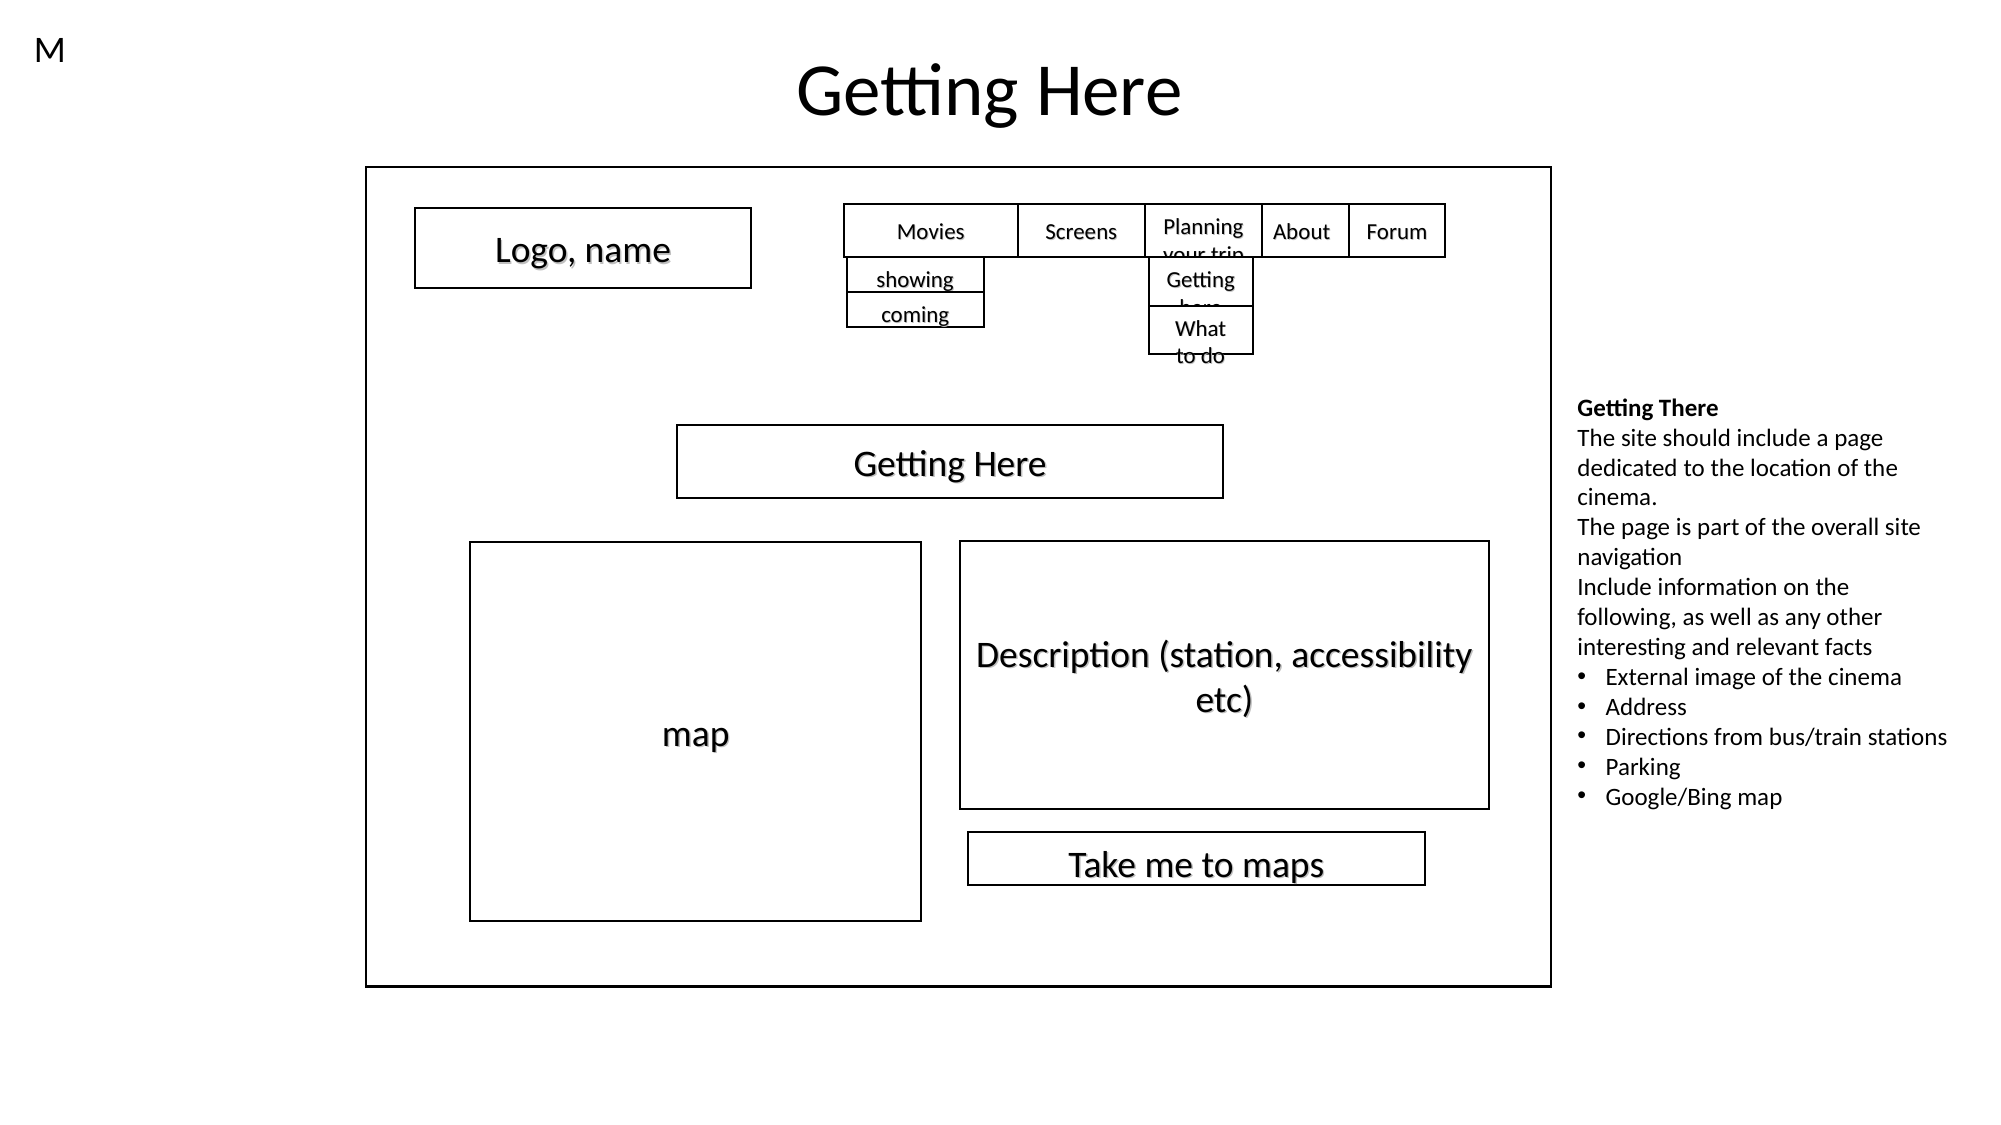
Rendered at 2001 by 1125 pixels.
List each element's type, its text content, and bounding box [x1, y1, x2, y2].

text_box showing [847, 257, 984, 292]
text_box Getting Here [677, 425, 1223, 498]
text_box Getting Here [255, 32, 1724, 139]
text_box About [1262, 204, 1349, 257]
text_box Description (station, accessibility etc) [960, 541, 1489, 809]
text_box Getting here [1149, 257, 1253, 306]
text_box Movies [844, 204, 1018, 257]
text_box coming [847, 292, 984, 327]
text_box Forum [1349, 204, 1445, 257]
text_box Getting There The site should include a page dedicated to the location of the cinema. The page is part of the overall site navigation Include information on the following, as well as any other interesting and relevant facts External image of the cinema Address Directions from bus/train stations Parking Google/Bing map [1562, 383, 1968, 854]
text_box Screens [1018, 204, 1145, 257]
text_box What to do [1149, 306, 1253, 354]
text_box Logo, name [415, 208, 751, 288]
text_box M [18, 17, 82, 79]
text_box map [470, 542, 921, 921]
text_box Planning your trip [1145, 204, 1262, 257]
text_box Take me to maps [968, 832, 1425, 885]
